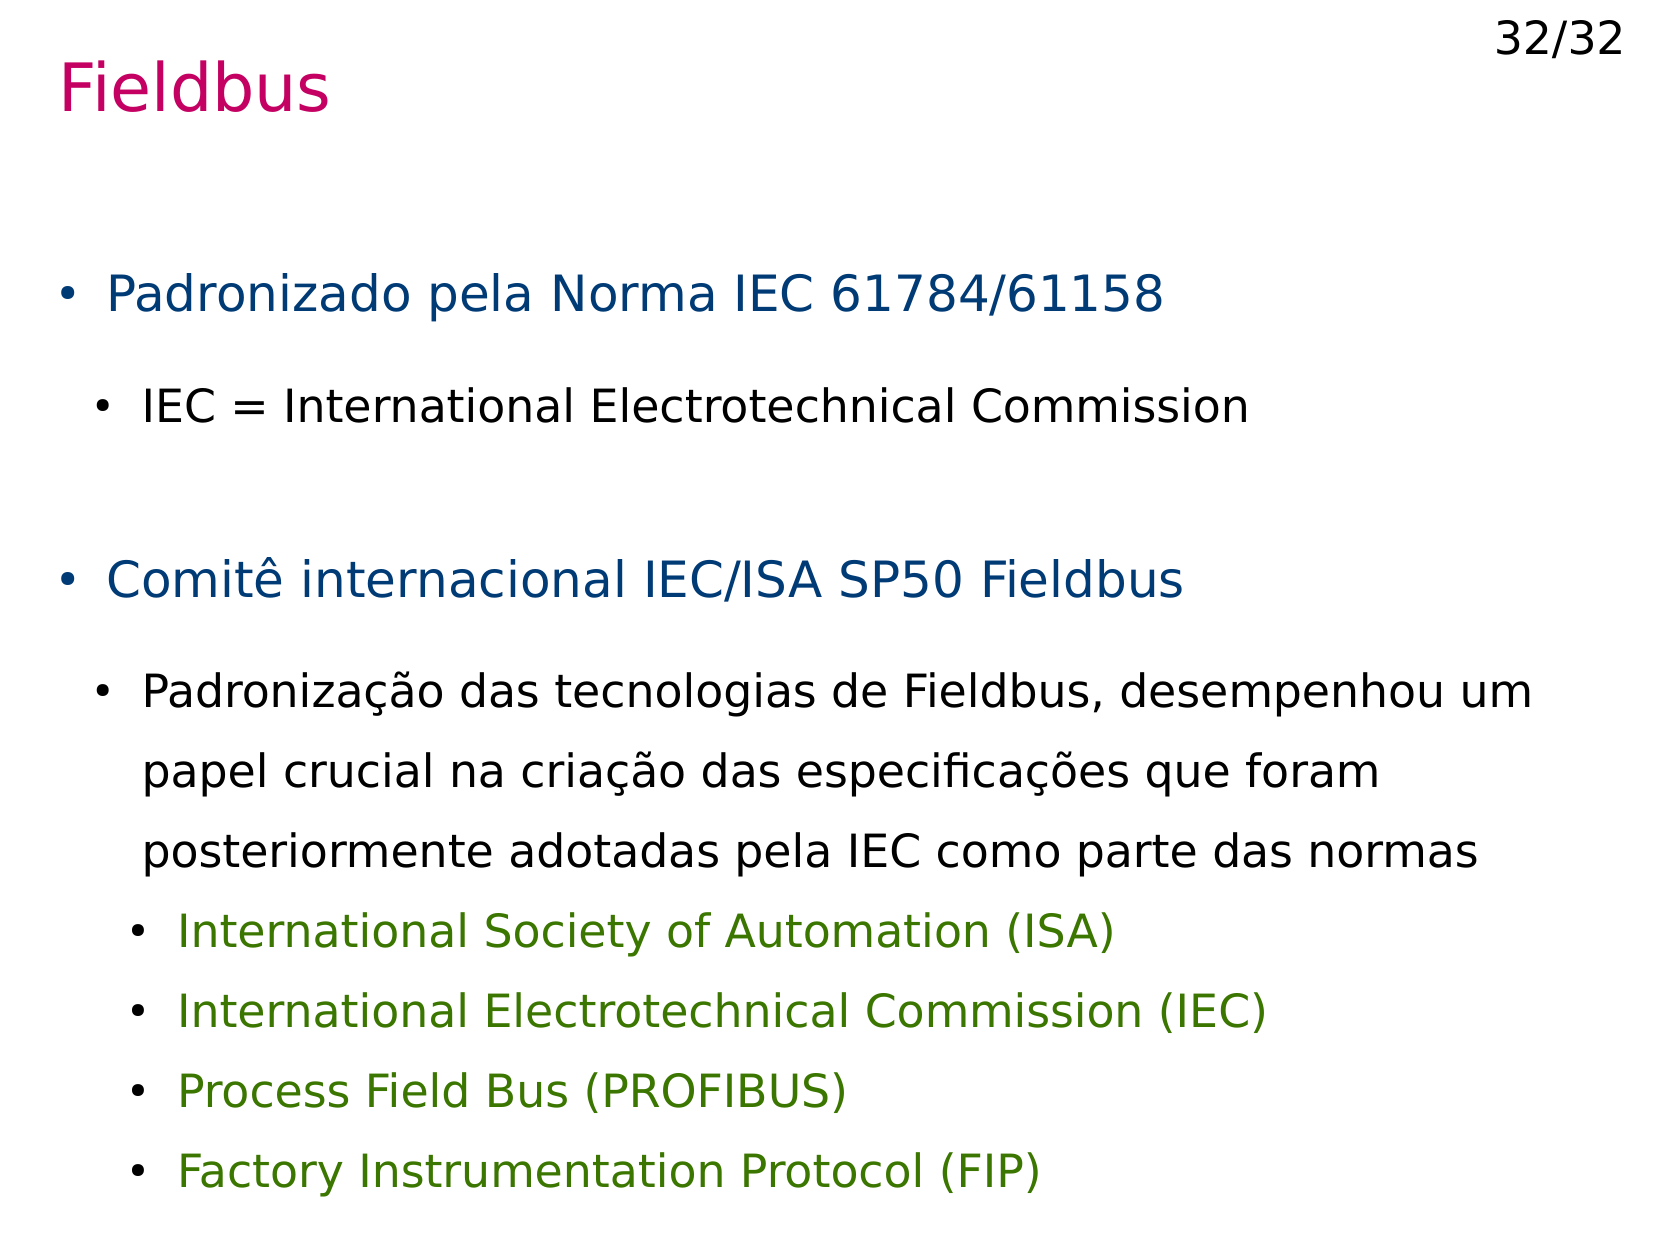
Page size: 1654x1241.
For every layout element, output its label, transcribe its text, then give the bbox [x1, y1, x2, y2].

list Padronizado pela Norma IEC 61784/61158 IEC = International Electrotechnical Commission Comitê internacional IEC/ISA SP50 Fieldbus Padronização das tecnologias de Fieldbus, desempenhou um papel crucial na criação das especificações que foram posteriormente adotadas pela IEC como parte das normas International Society of Automation (ISA) International Electrotechnical Commission (IEC) Process Field Bus (PROFIBUS) Factory Instrumentation Protocol (FIP) [59, 236, 1625, 1211]
title Fieldbus [59, 29, 1625, 148]
